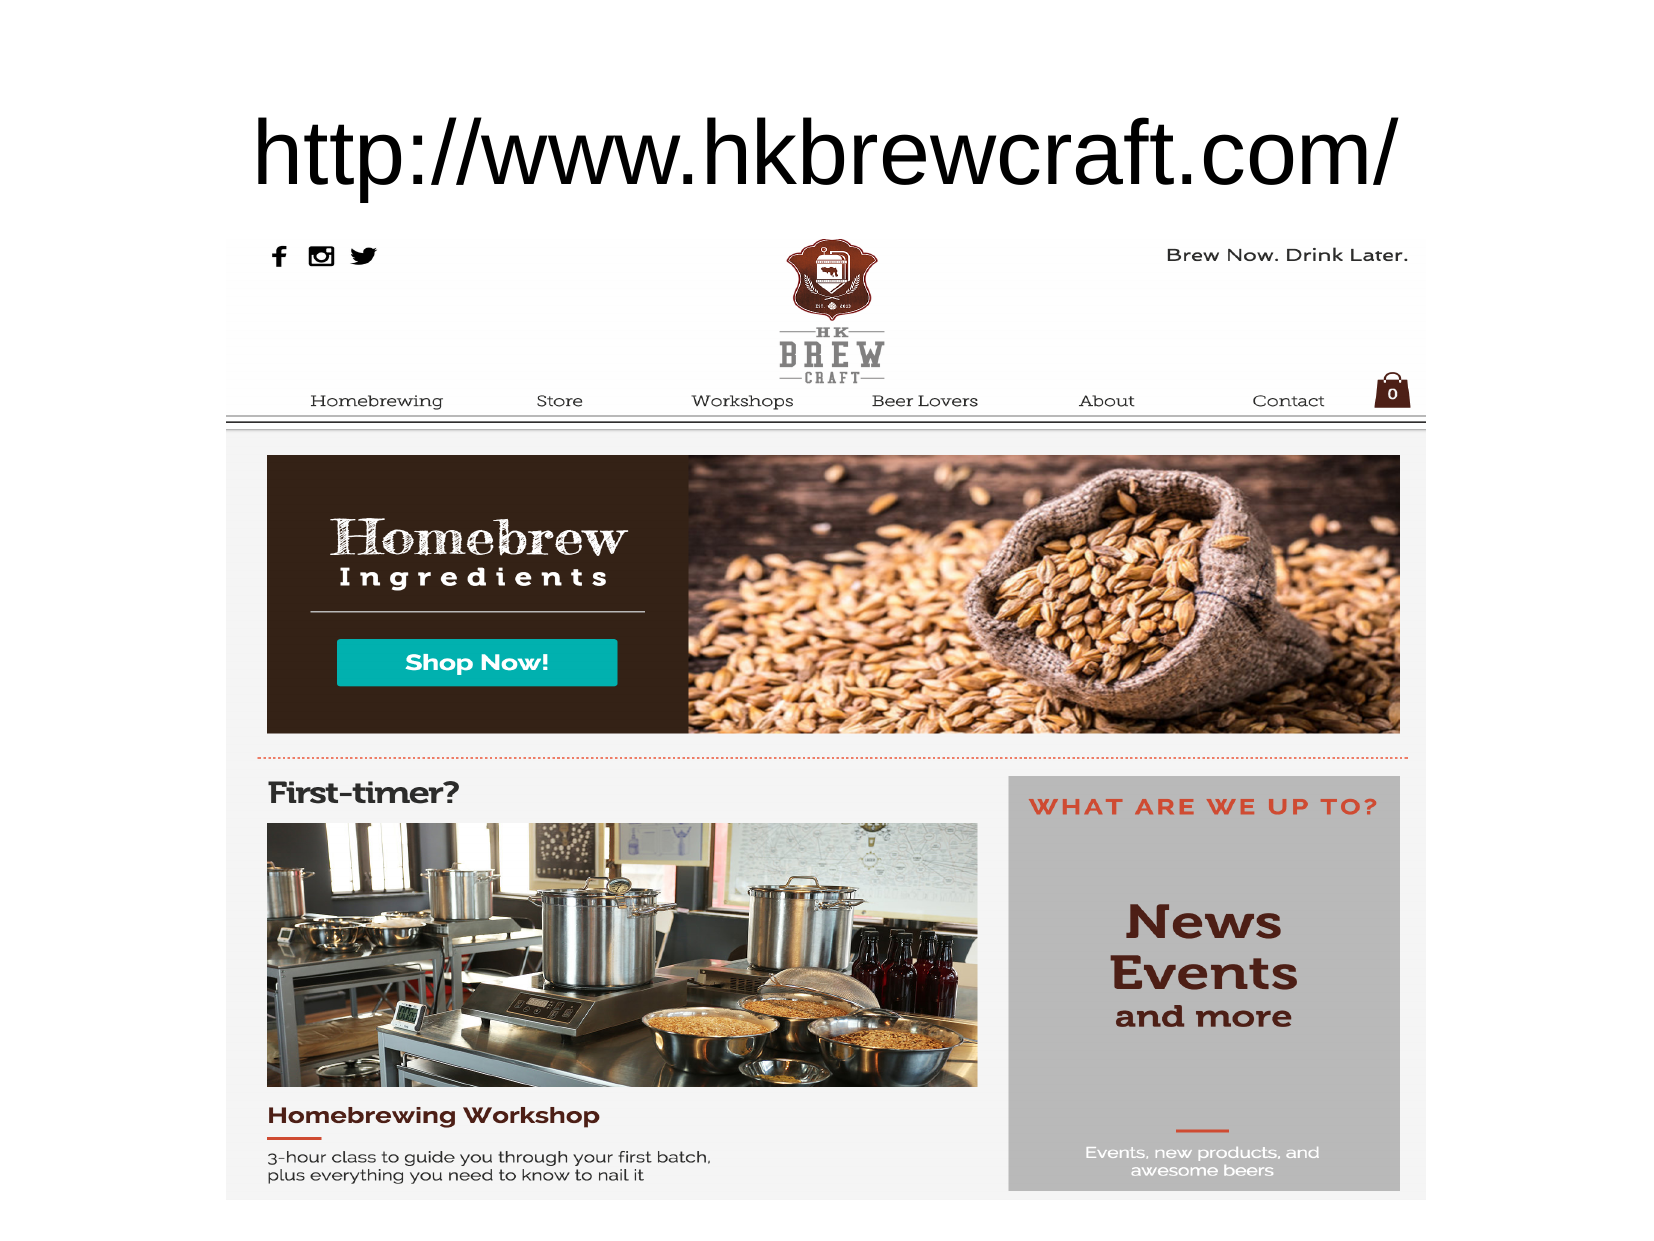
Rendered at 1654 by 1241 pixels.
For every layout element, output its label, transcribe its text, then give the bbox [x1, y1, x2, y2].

picture [226, 239, 1426, 1201]
title http://www.hkbrewcraft.com/ [82, 49, 1571, 257]
